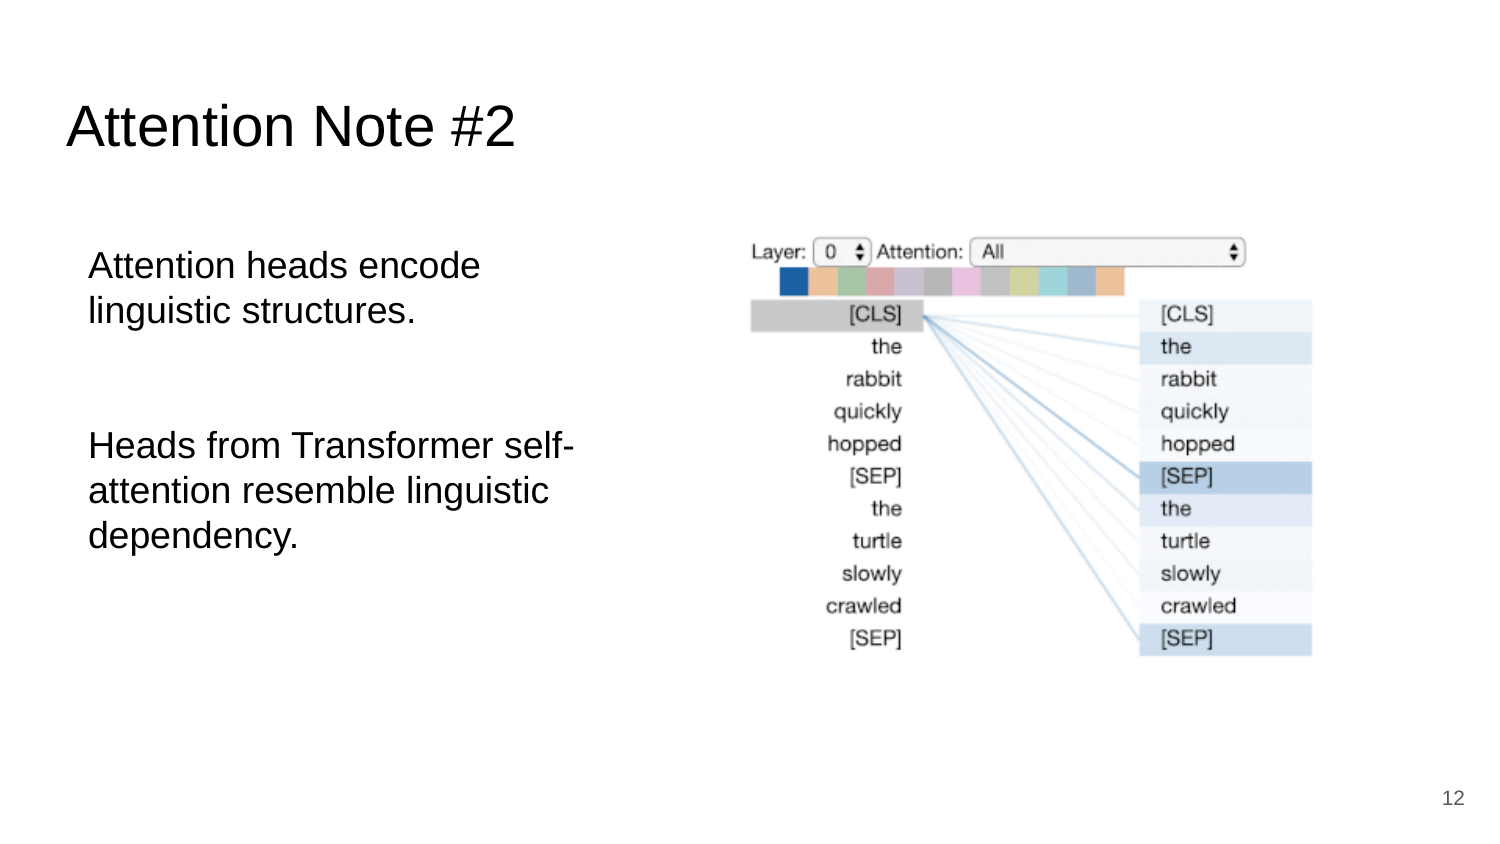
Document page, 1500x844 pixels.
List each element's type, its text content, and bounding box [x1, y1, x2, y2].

title Attention Note #2 [51, 72, 1449, 167]
slide_number <number> [1389, 764, 1480, 830]
text_box Attention heads encode linguistic structures. Heads from Transformer self-attention resemble linguistic dependency. [73, 225, 618, 765]
picture [680, 233, 1320, 661]
